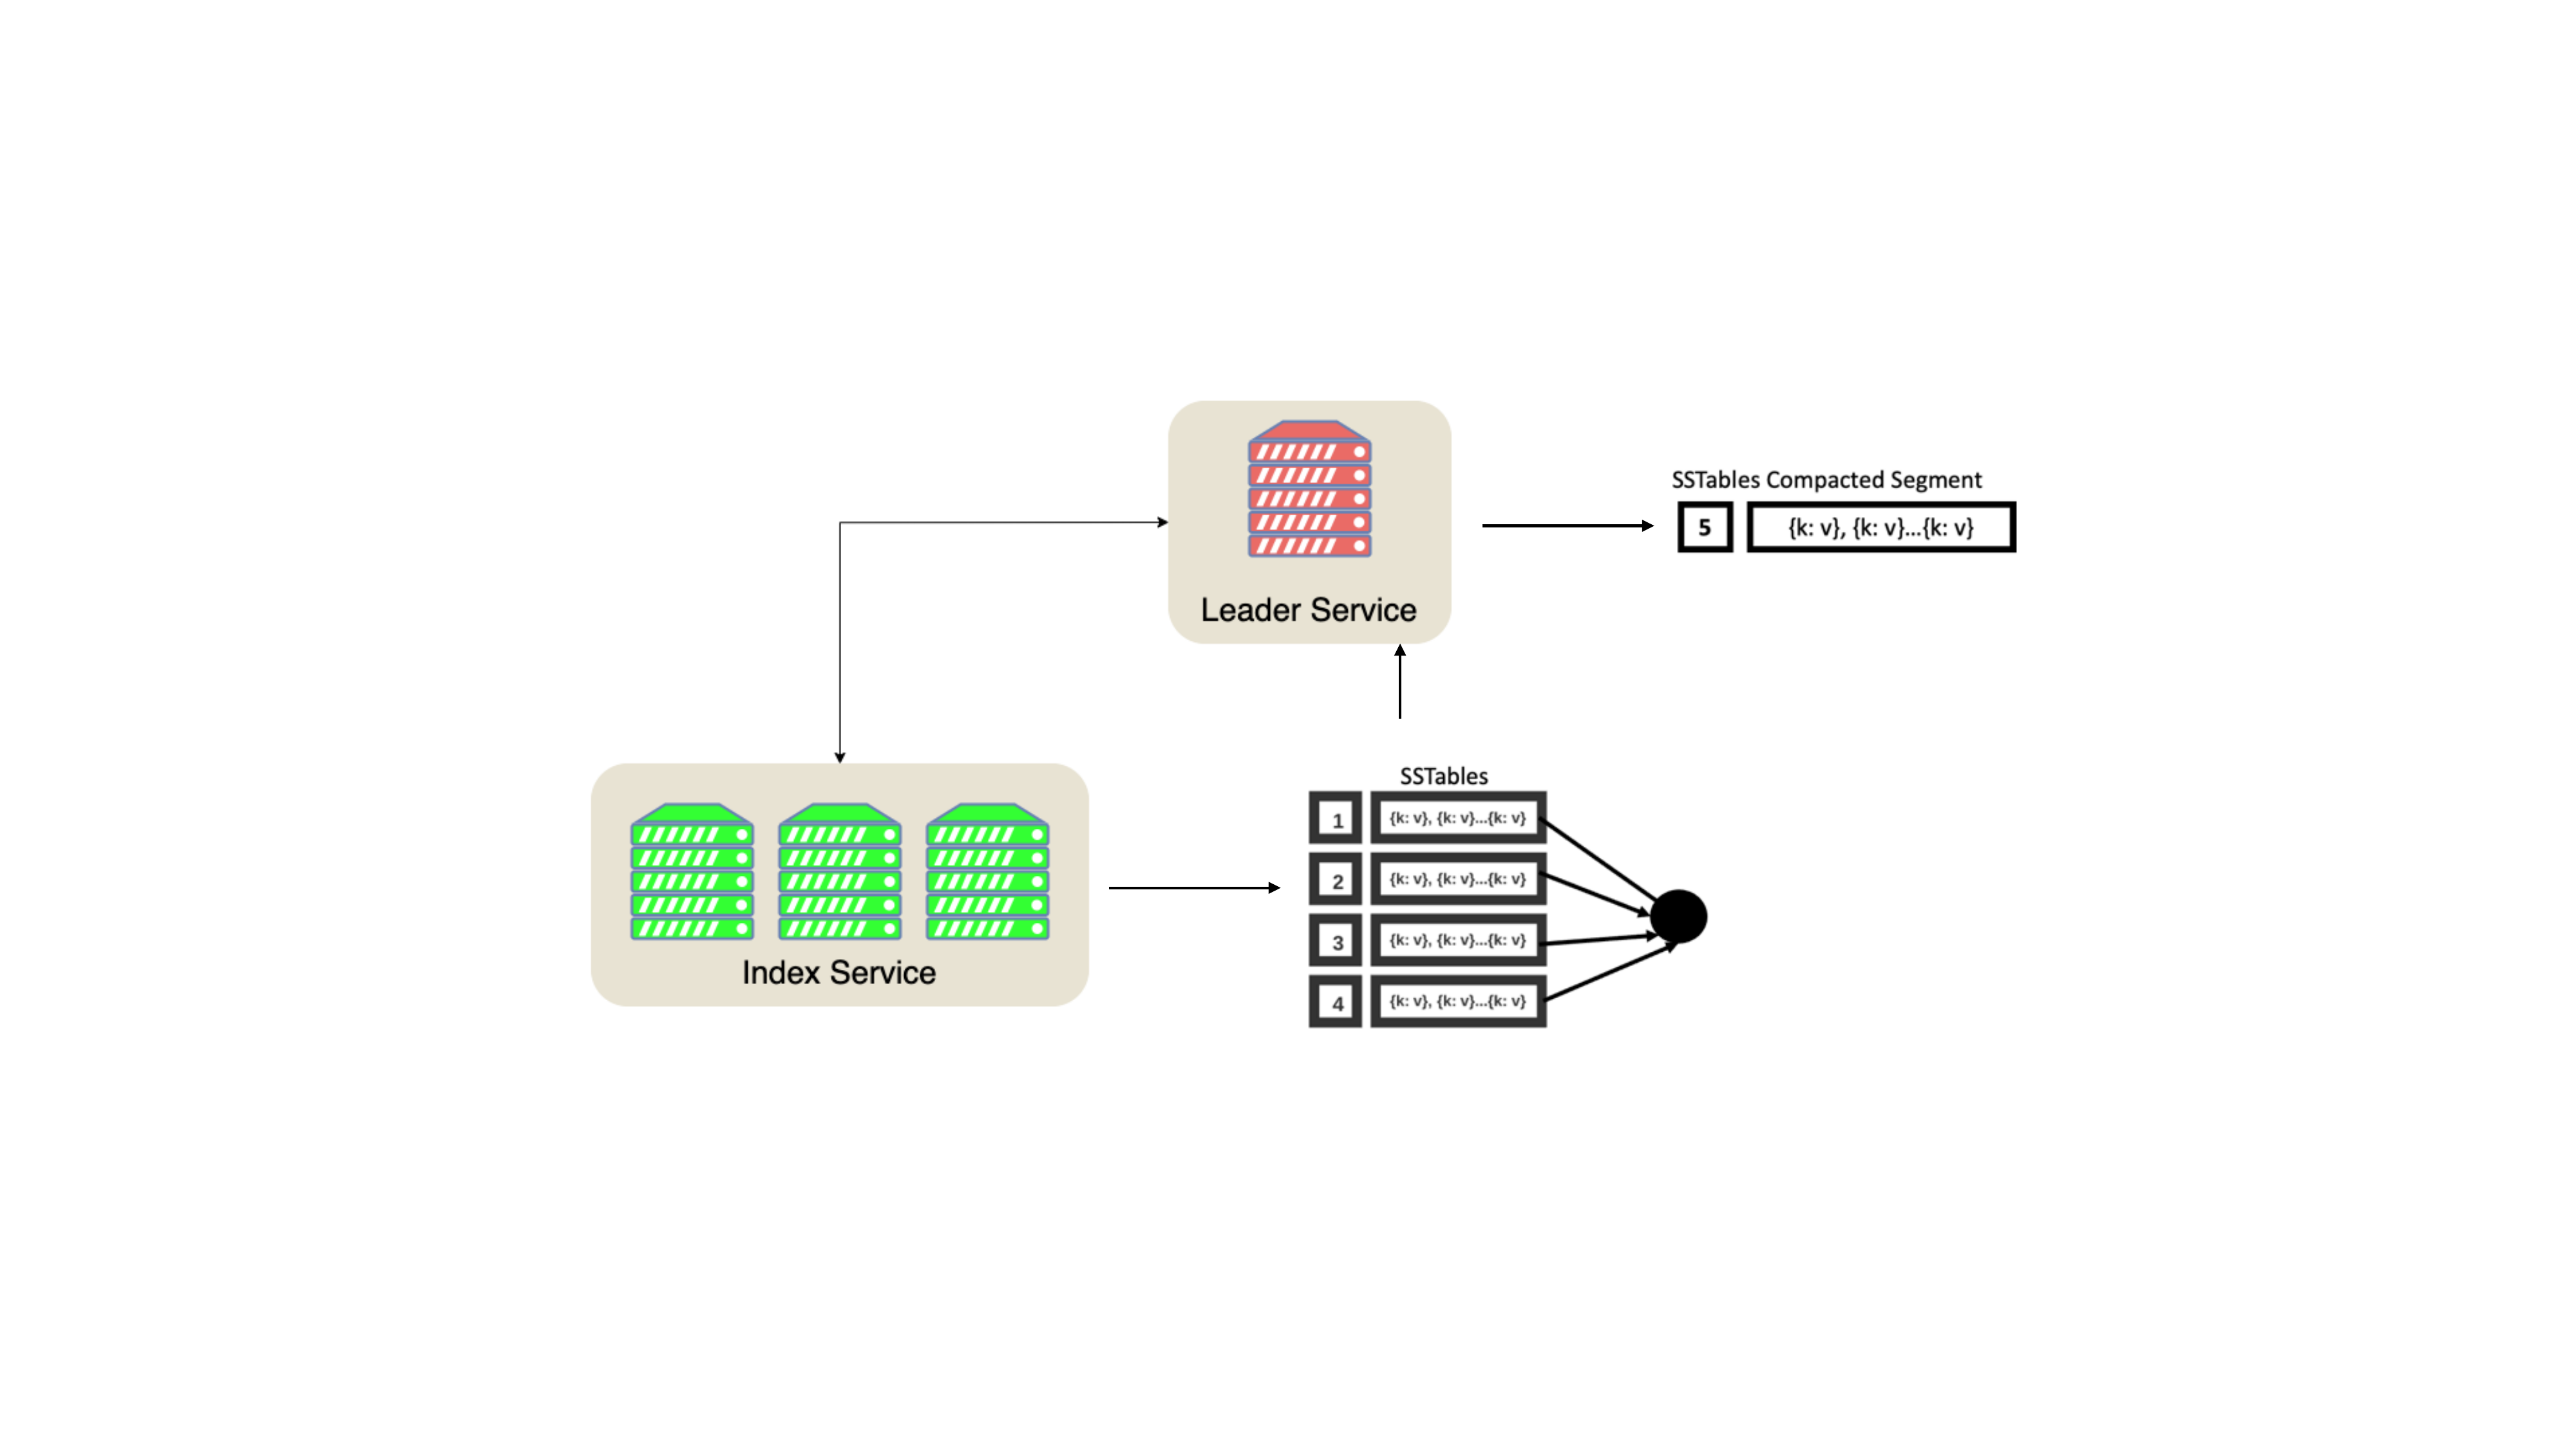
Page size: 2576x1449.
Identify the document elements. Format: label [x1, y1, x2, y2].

picture [1625, 409, 2020, 683]
picture [556, 357, 1776, 1092]
